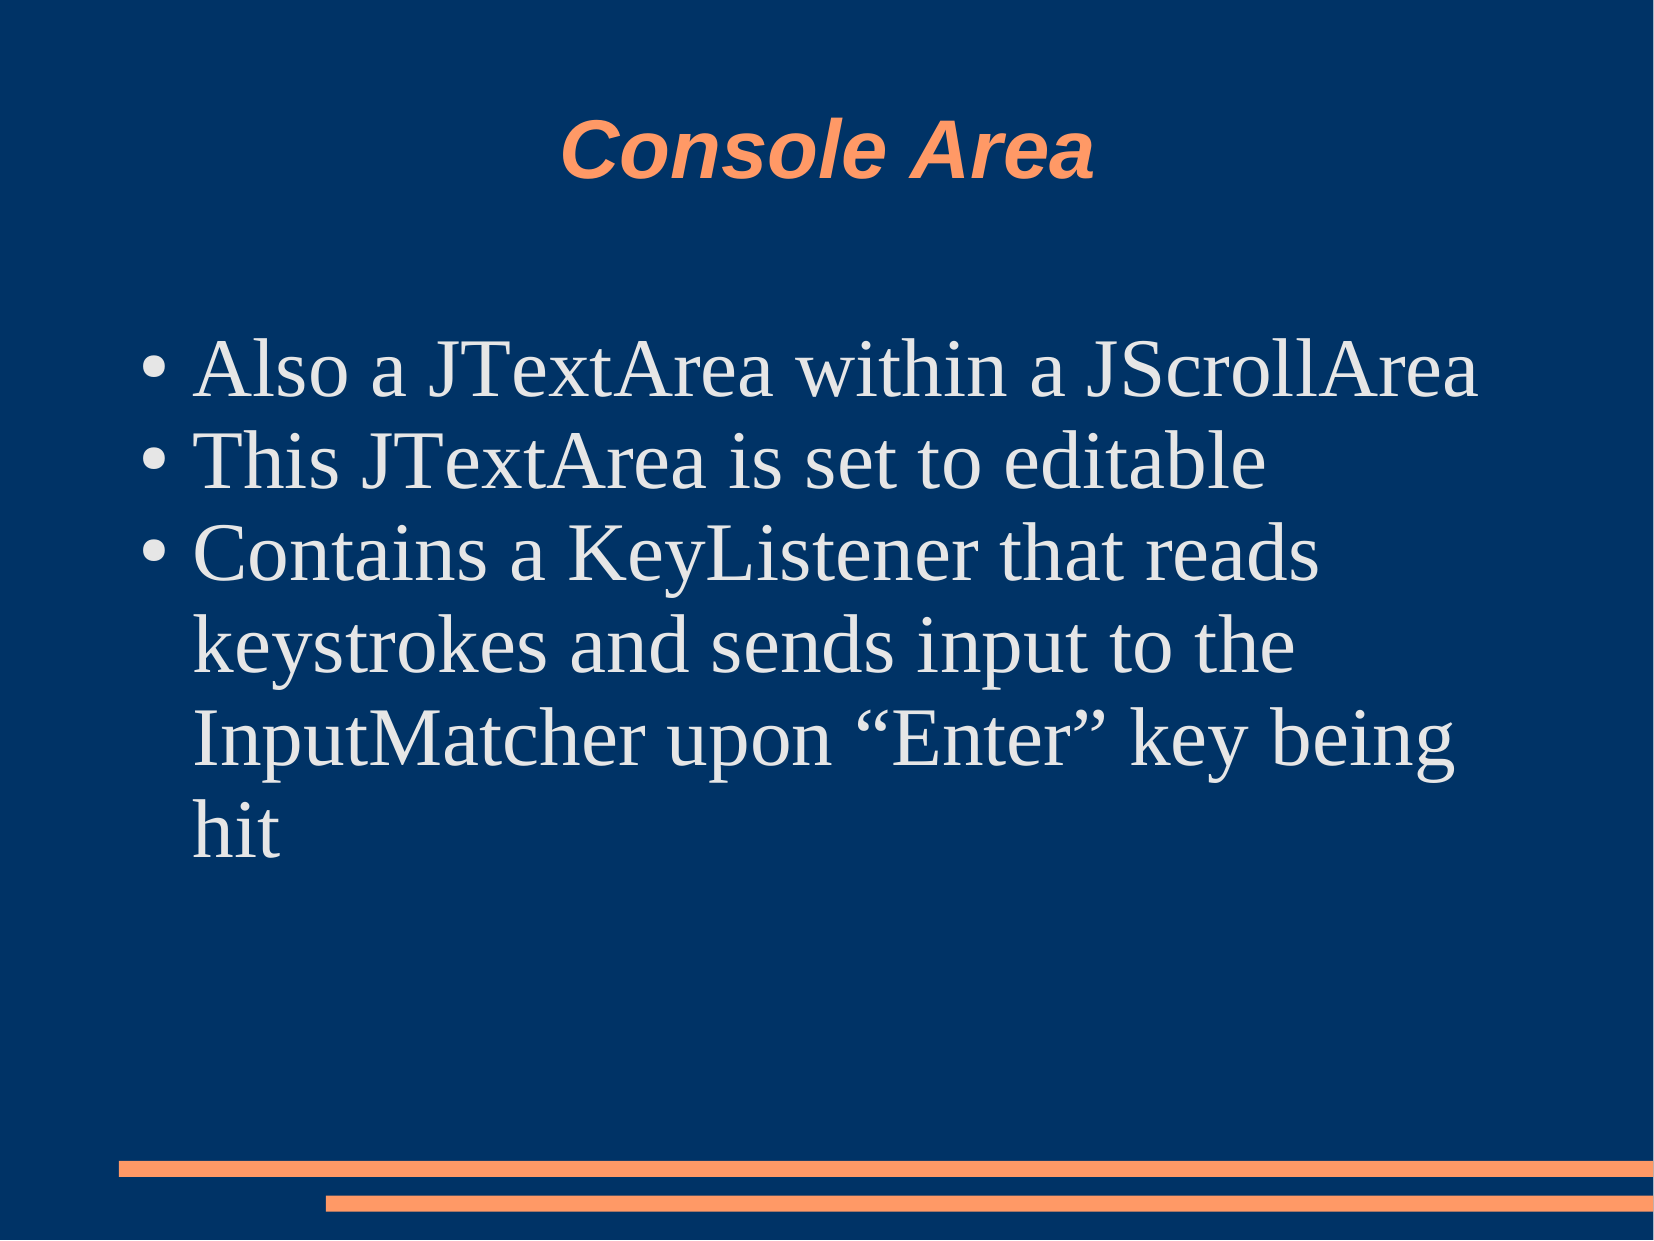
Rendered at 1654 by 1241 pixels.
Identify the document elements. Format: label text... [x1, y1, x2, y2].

list Also a JTextArea within a JScrollArea This JTextArea is set to editable Contains a KeyListener that reads keystrokes and sends input to the InputMatcher upon “Enter” key being hit [121, 322, 1561, 1132]
title Console Area [121, 46, 1534, 254]
